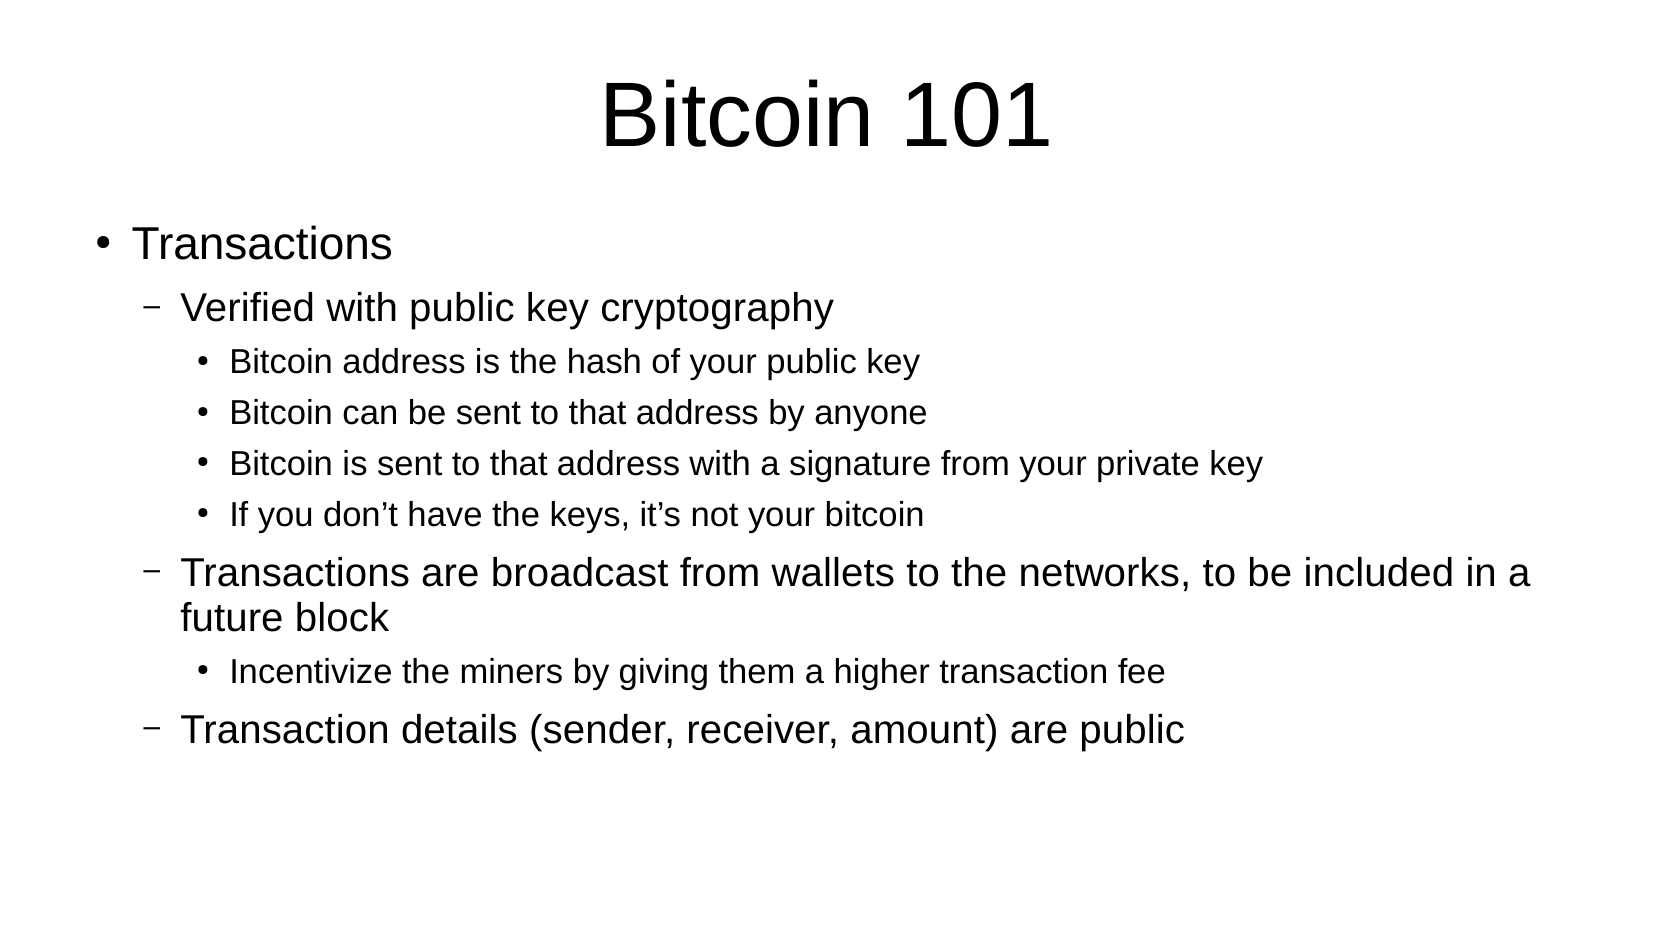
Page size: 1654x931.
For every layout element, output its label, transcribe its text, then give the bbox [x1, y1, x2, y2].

title Bitcoin 101 [82, 37, 1571, 193]
list Transactions Verified with public key cryptography Bitcoin address is the hash of your public key Bitcoin can be sent to that address by anyone Bitcoin is sent to that address with a signature from your private key If you don’t have the keys, it’s not your bitcoin Transactions are broadcast from wallets to the networks, to be included in a future block Incentivize the miners by giving them a higher transaction fee Transaction details (sender, receiver, amount) are public [82, 217, 1571, 758]
